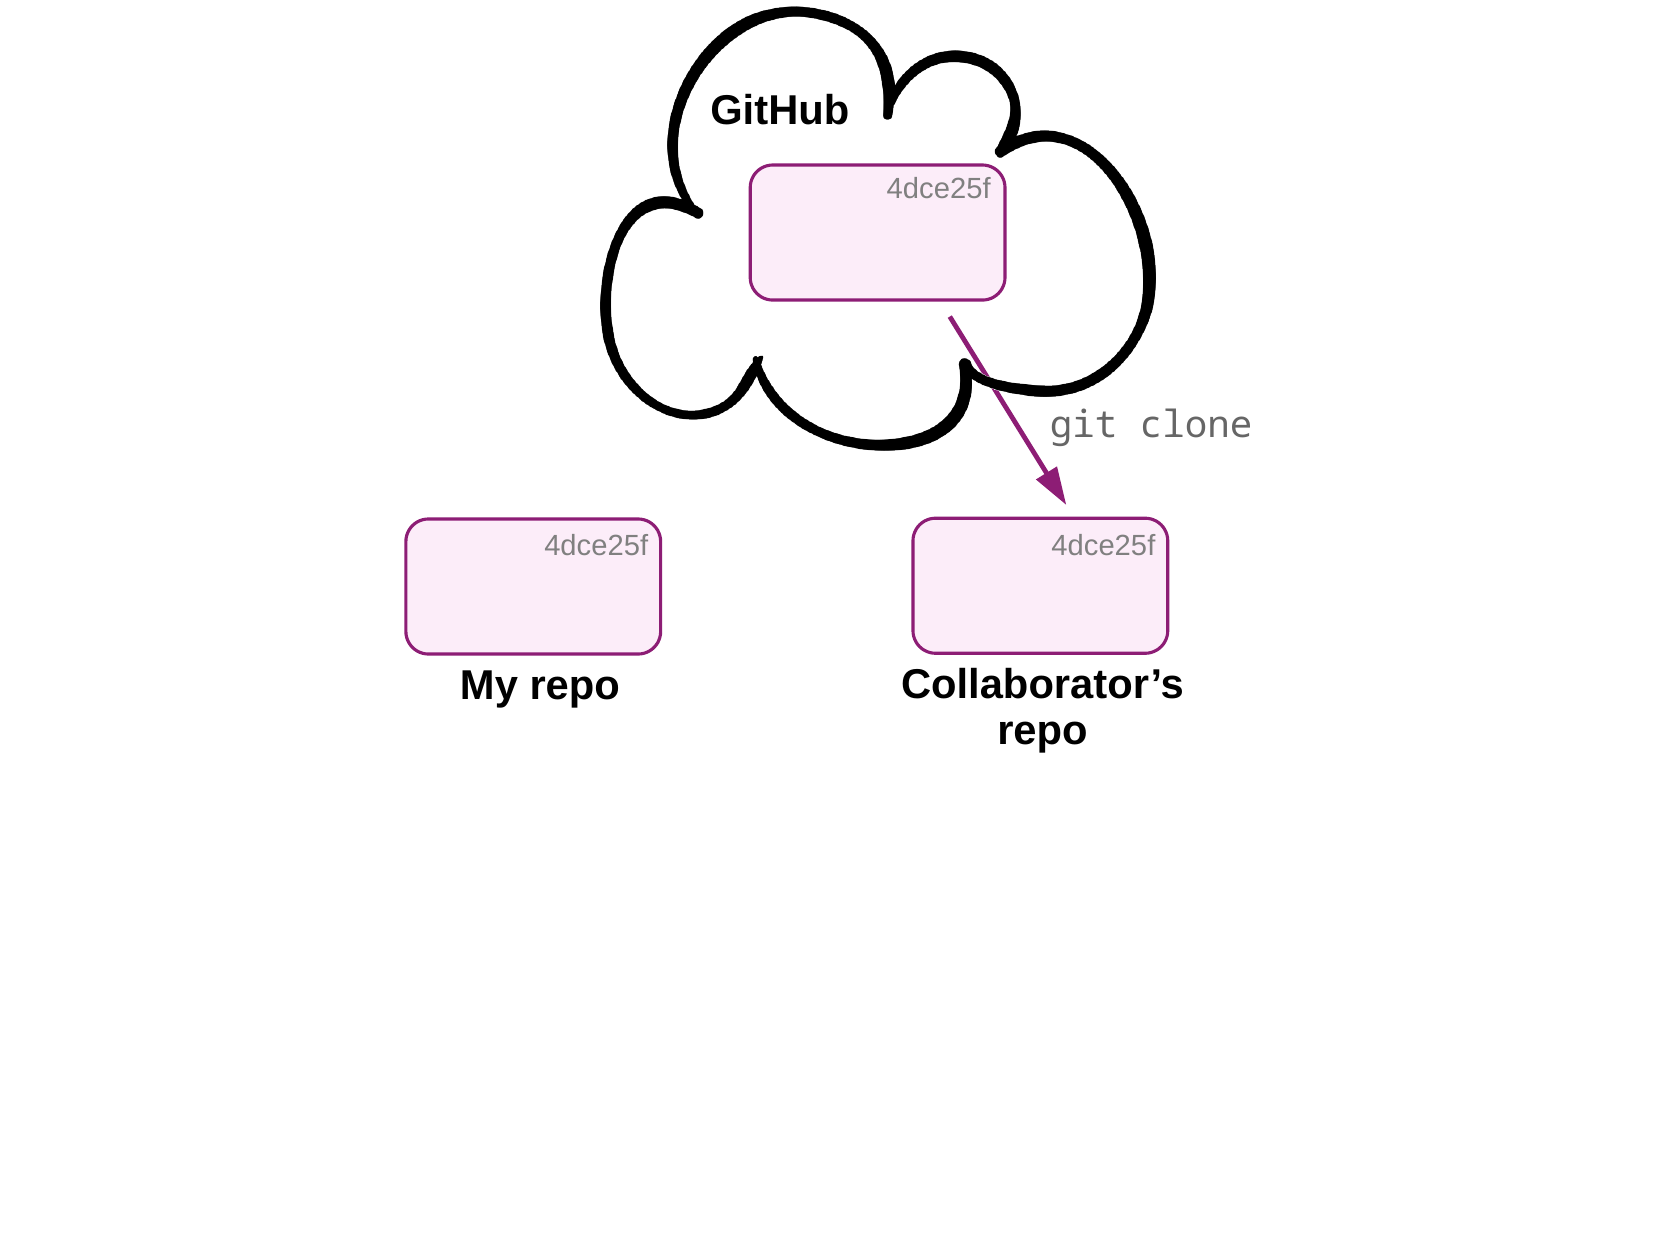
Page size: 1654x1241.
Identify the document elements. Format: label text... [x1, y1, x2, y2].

text_box 4dce25f [512, 521, 681, 576]
text_box 4dce25f [1019, 521, 1188, 576]
text_box Collaborator’s repo [885, 653, 1201, 761]
text_box git clone [1156, 390, 1276, 451]
text_box [912, 518, 1168, 653]
text_box [405, 518, 661, 655]
text_box My repo [435, 653, 646, 725]
picture [600, 6, 1156, 451]
